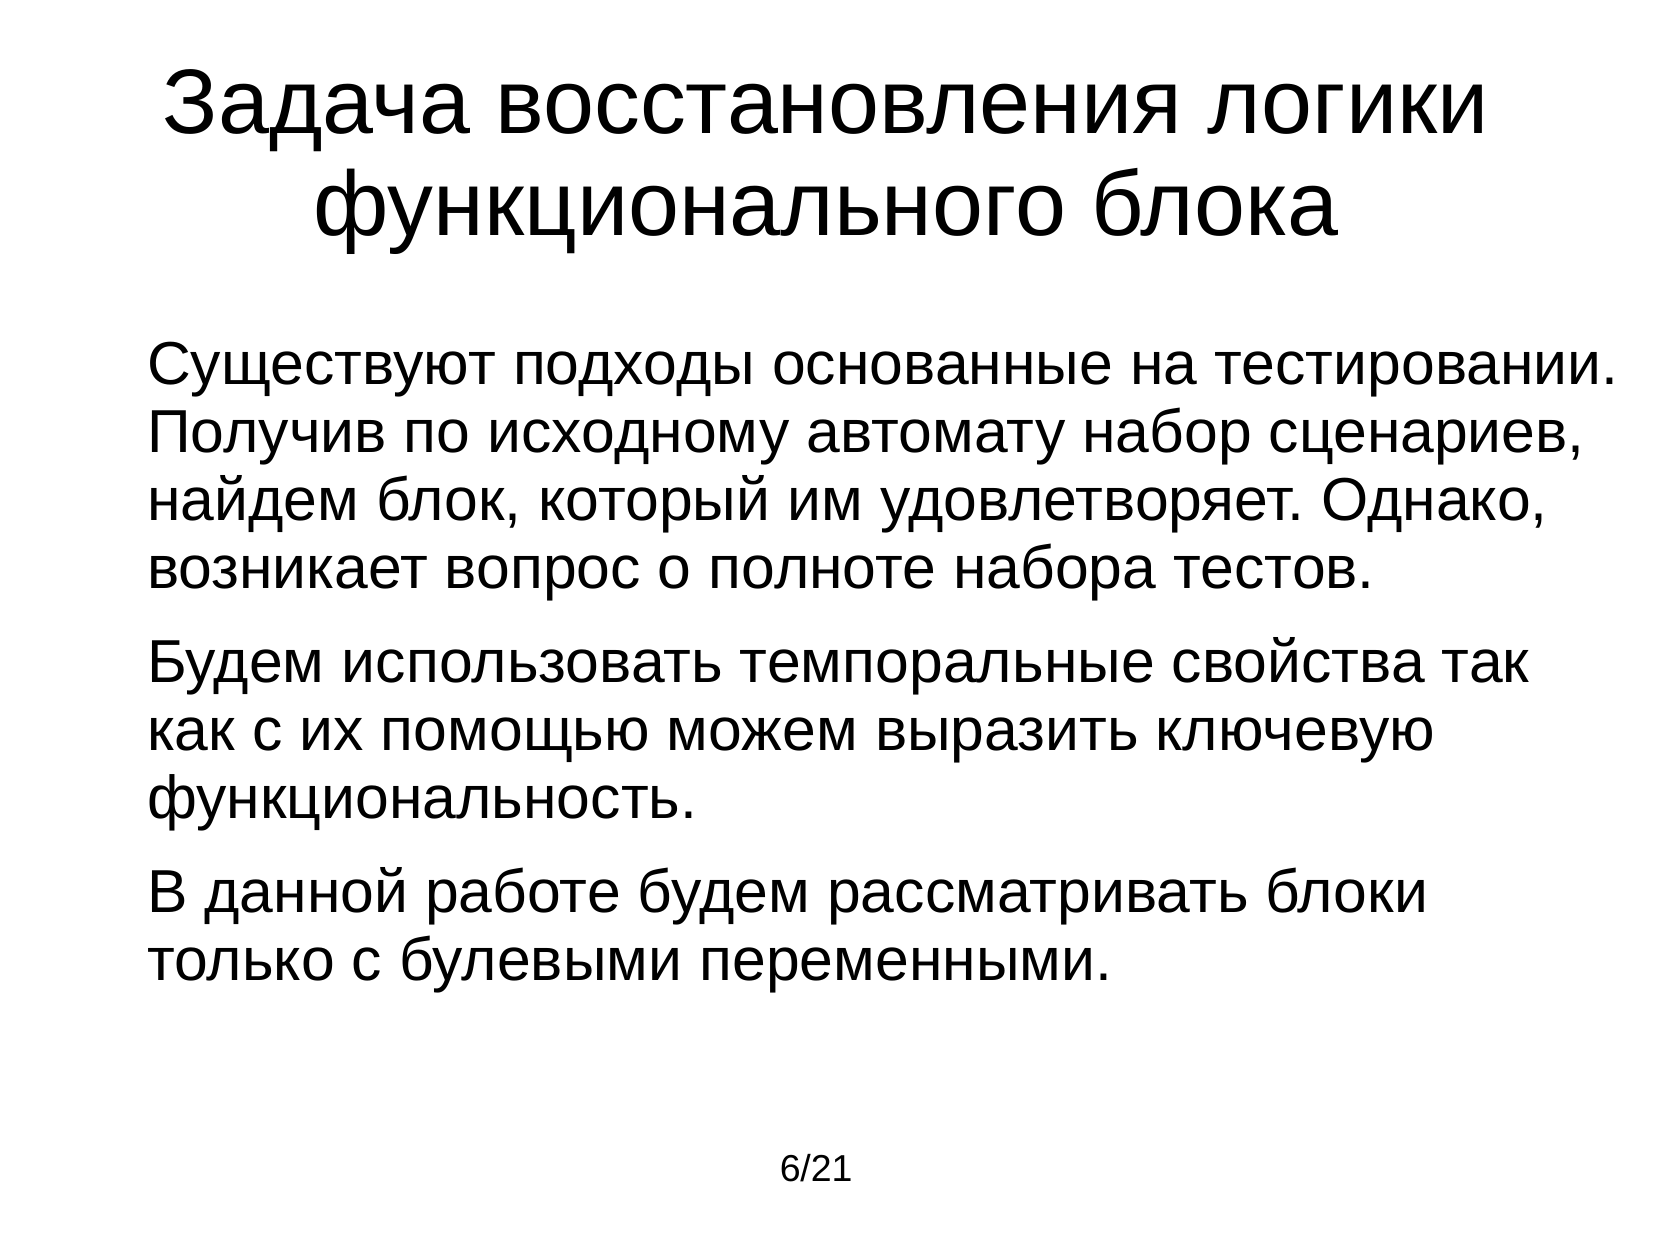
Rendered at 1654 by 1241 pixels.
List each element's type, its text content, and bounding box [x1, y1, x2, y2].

list Существуют подходы основанные на тестировании. Получив по исходному автомату набор сценариев, найдем блок, который им удовлетворяет. Однако, возникает вопрос о полноте набора тестов. Будем использовать темпоральные свойства так как с их помощью можем выразить ключевую функциональность. В данной работе будем рассматривать блоки только с булевыми переменными. [82, 330, 1621, 1050]
text_box 6/21 [765, 1140, 901, 1197]
title Задача восстановления логики функционального блока [82, 49, 1571, 257]
